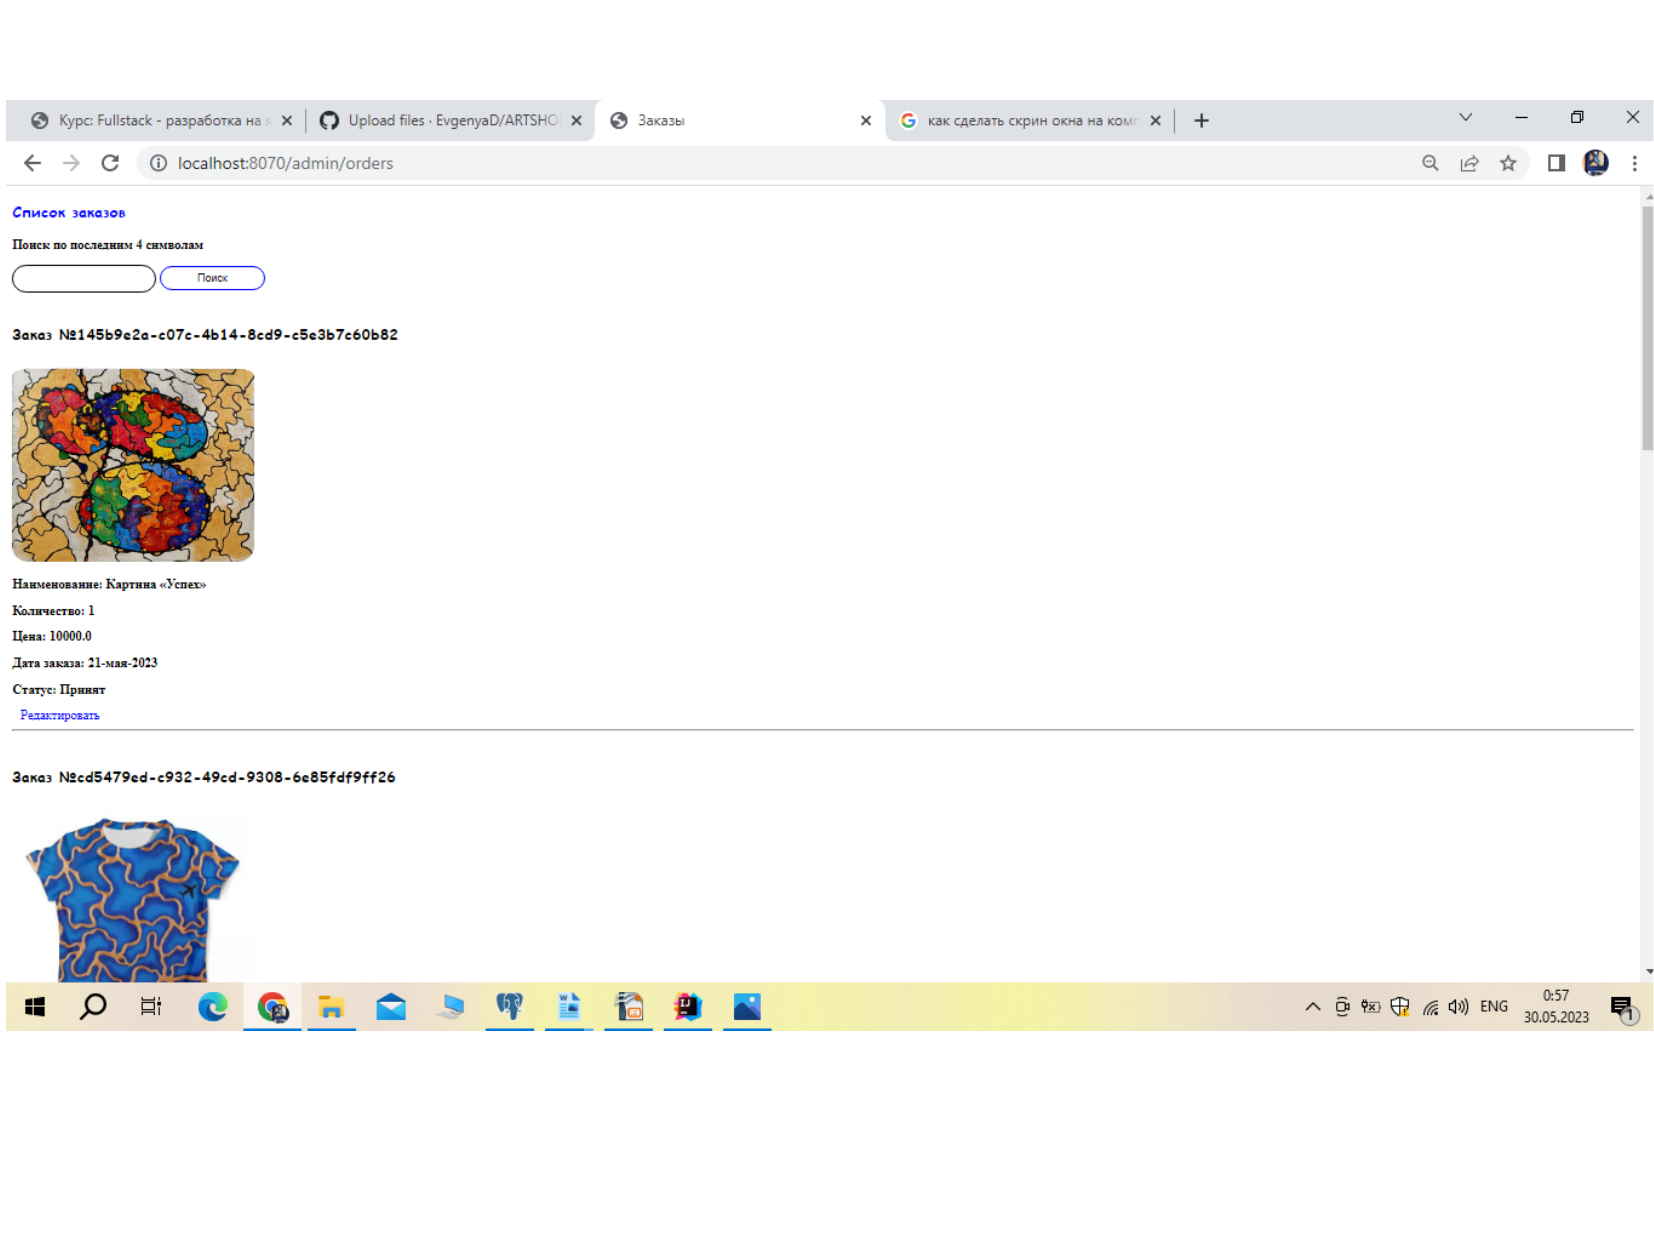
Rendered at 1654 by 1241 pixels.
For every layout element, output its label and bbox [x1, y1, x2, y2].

picture [6, 100, 1654, 1031]
